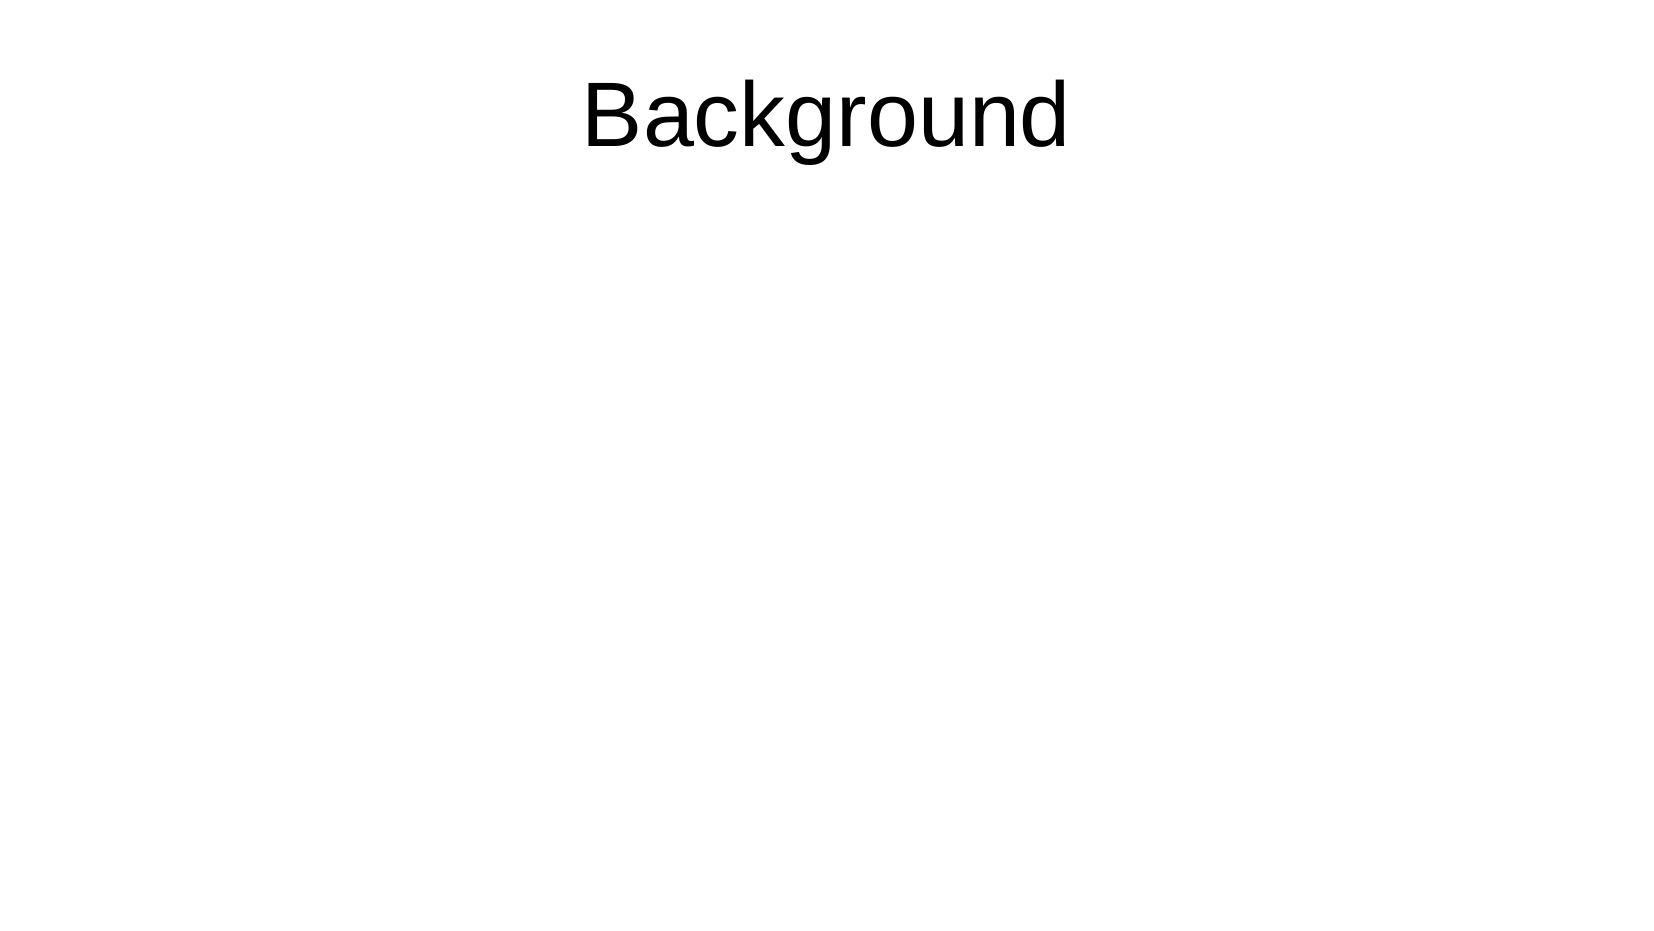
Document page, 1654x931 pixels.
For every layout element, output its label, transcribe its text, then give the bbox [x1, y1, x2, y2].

title Background [82, 37, 1571, 193]
